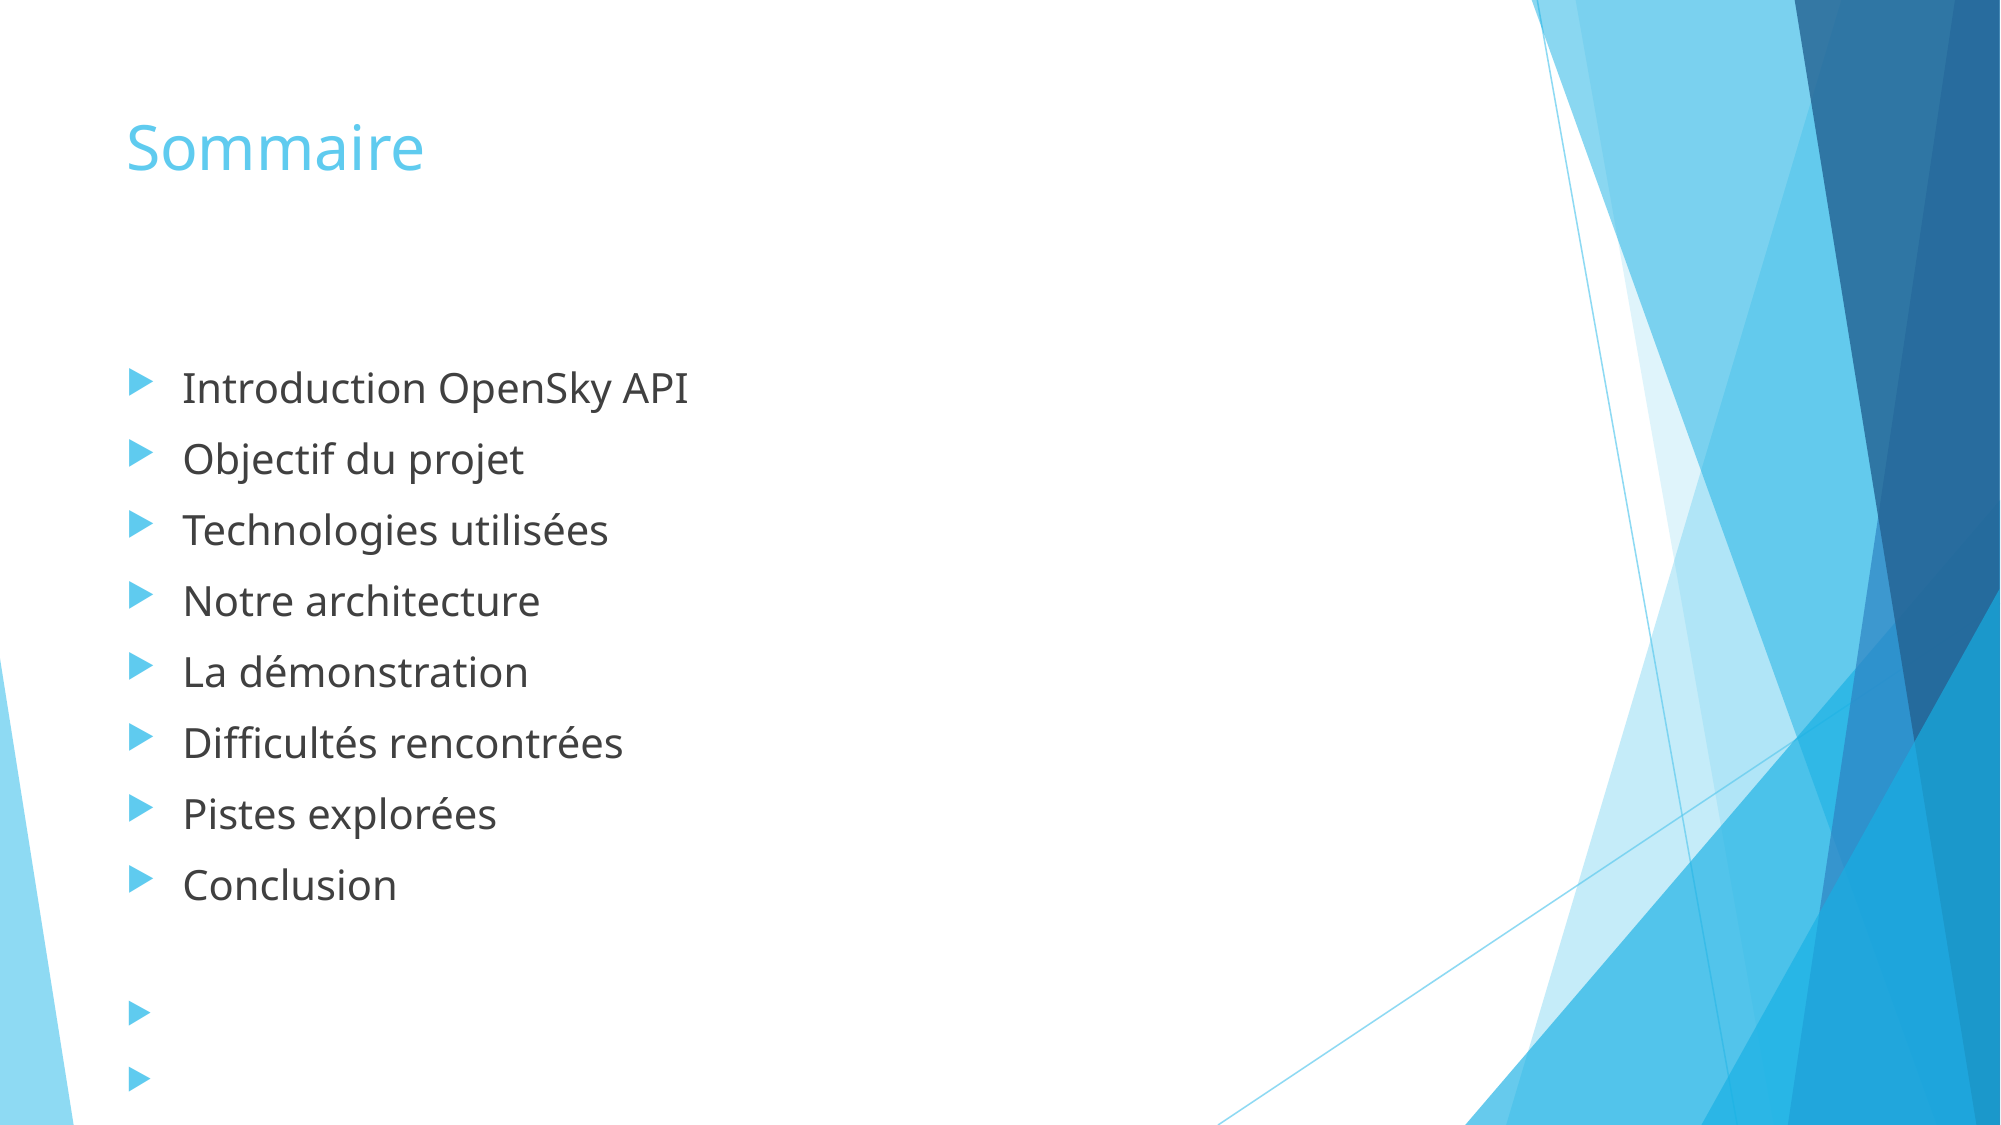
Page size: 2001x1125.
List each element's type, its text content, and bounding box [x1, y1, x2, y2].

title Sommaire [111, 99, 1522, 317]
list Introduction OpenSky API Objectif du projet Technologies utilisées Notre architecture La démonstration Difficultés rencontrées Pistes explorées Conclusion [111, 354, 1522, 992]
